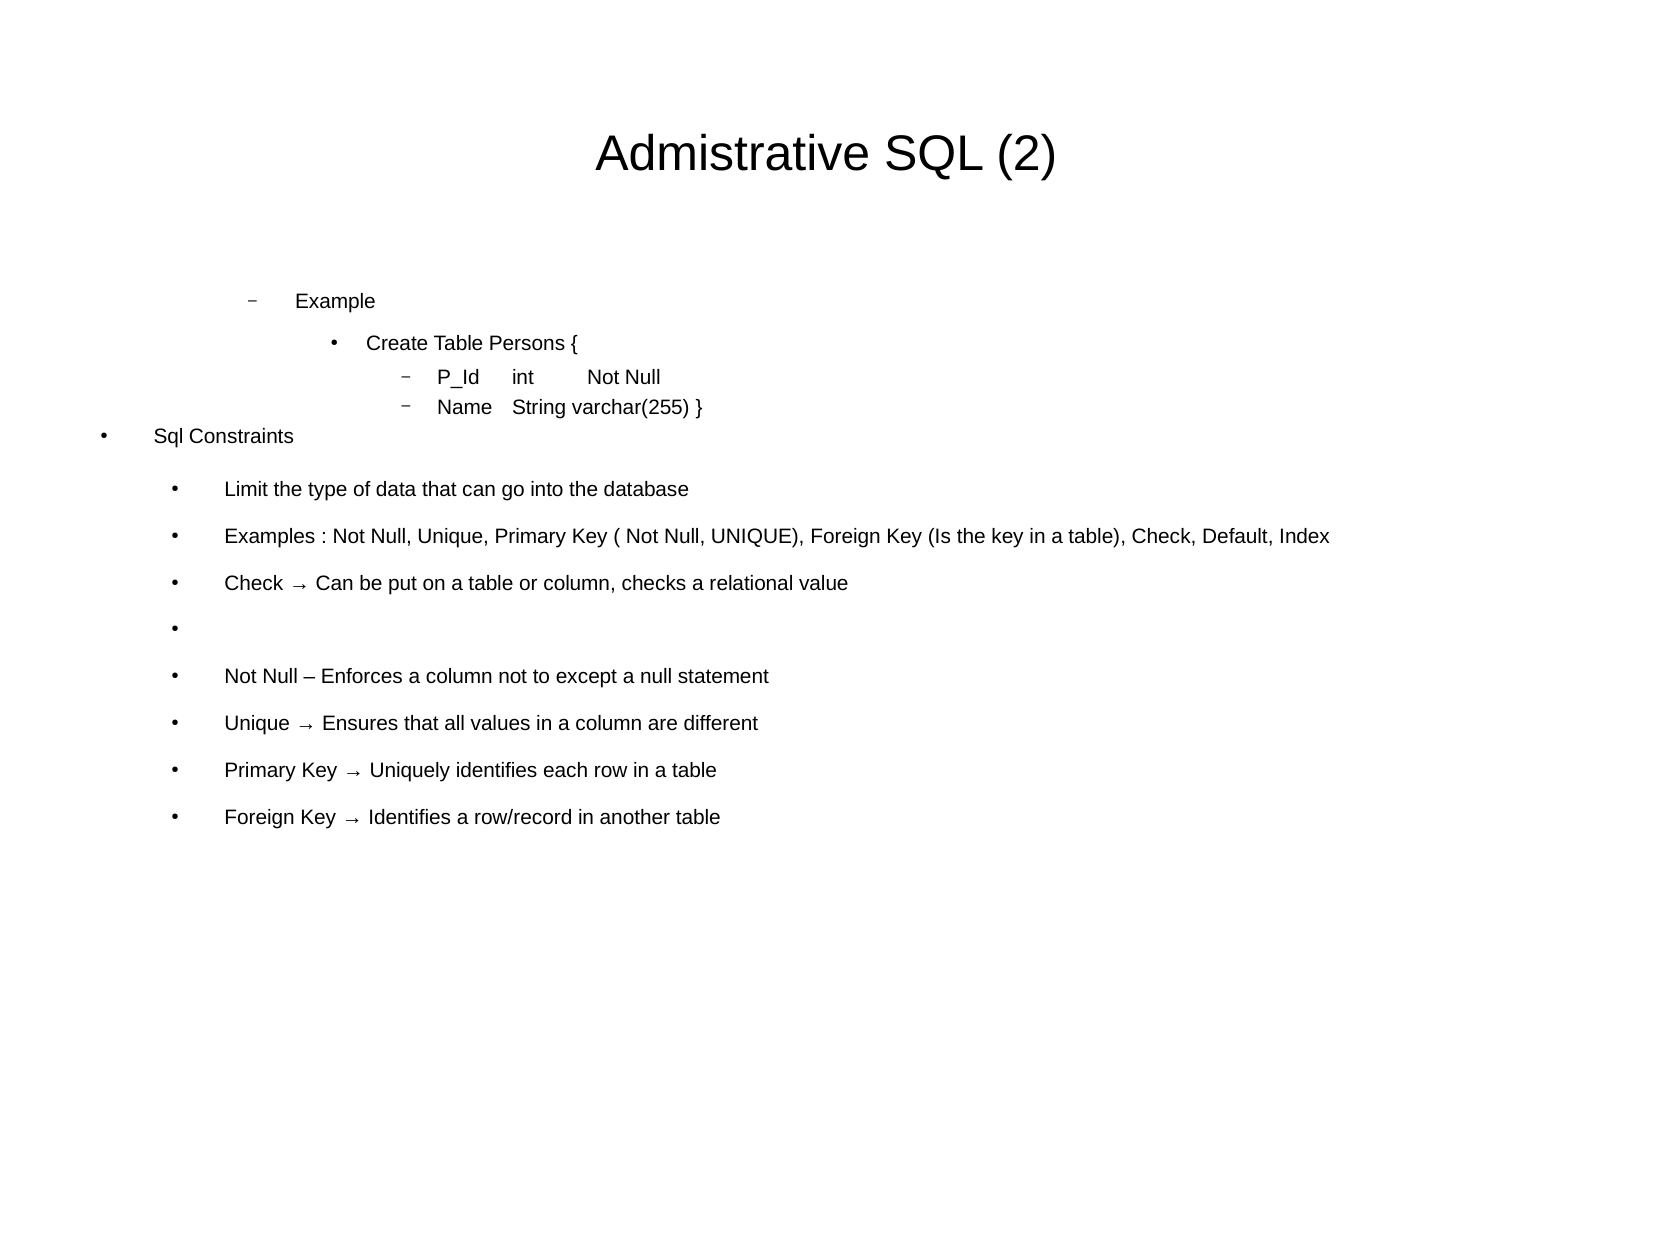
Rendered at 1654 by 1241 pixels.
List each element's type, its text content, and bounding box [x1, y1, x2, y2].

list Example Create Table Persons { P_Id int Not Null Name String varchar(255) } Sql Constraints Limit the type of data that can go into the database Examples : Not Null, Unique, Primary Key ( Not Null, UNIQUE), Foreign Key (Is the key in a table), Check, Default, Index Check → Can be put on a table or column, checks a relational value Not Null – Enforces a column not to except a null statement Unique → Ensures that all values in a column are different Primary Key → Uniquely identifies each row in a table Foreign Key → Identifies a row/record in another table [82, 290, 1571, 1109]
title Admistrative SQL (2) [82, 49, 1571, 257]
